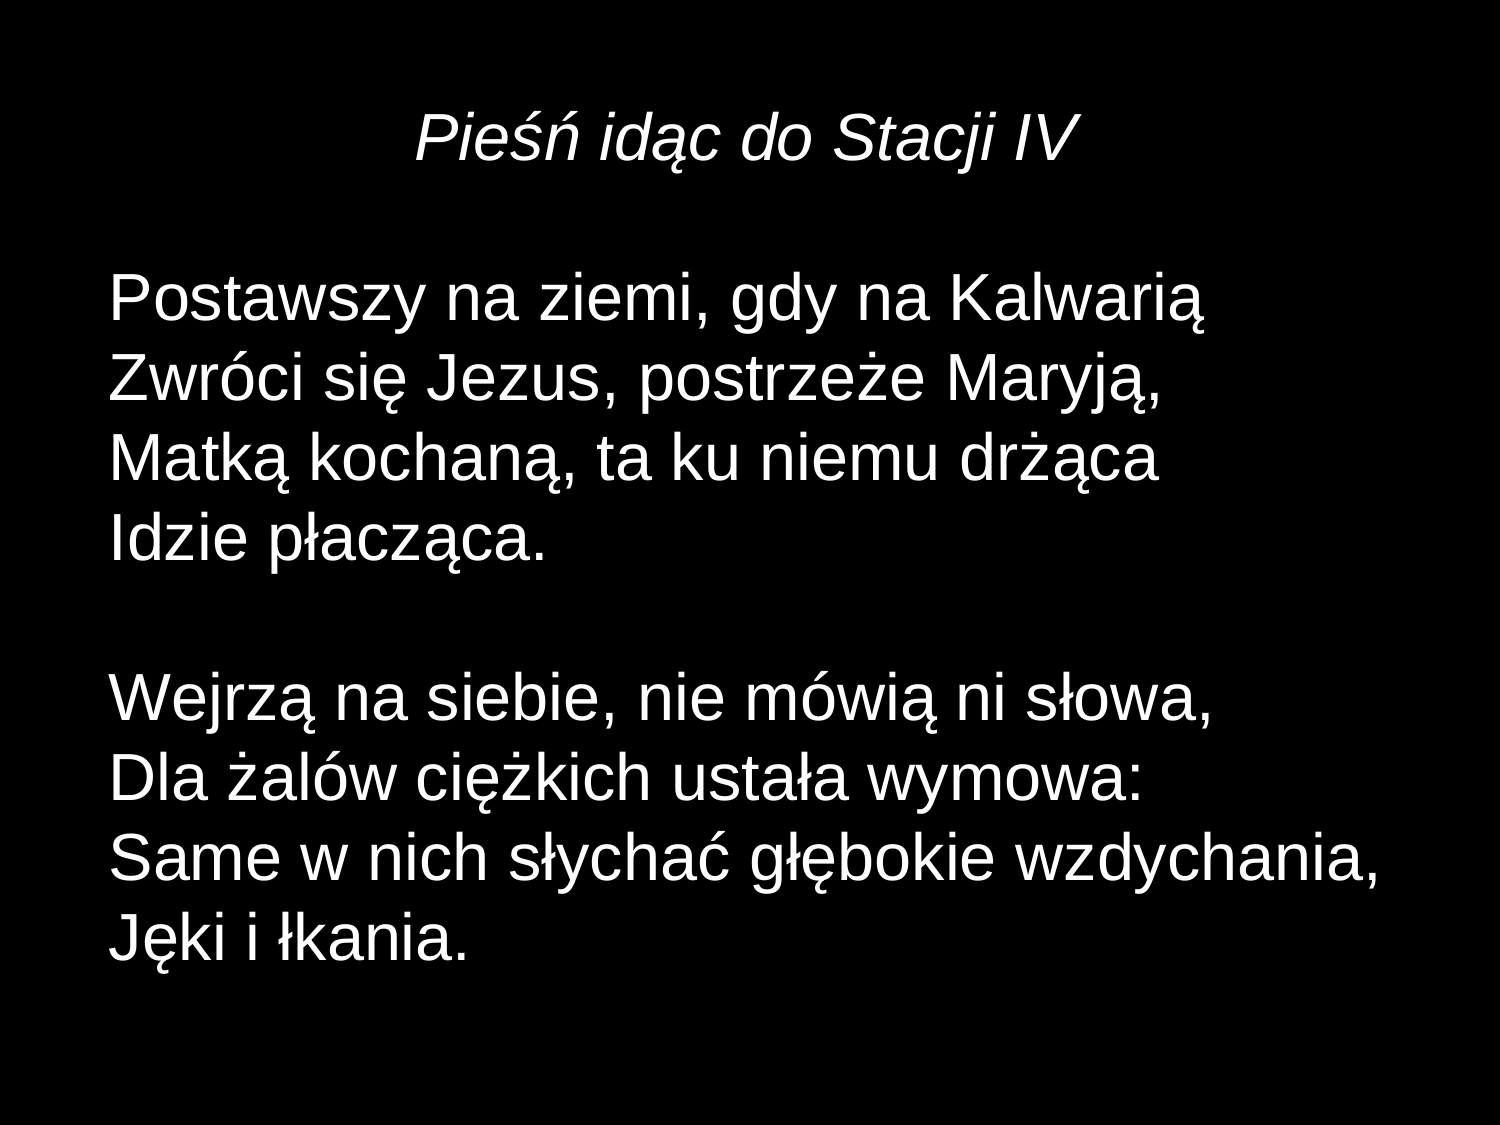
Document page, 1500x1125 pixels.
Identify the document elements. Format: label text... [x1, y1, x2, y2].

text_box Pieśń idąc do Stacji IV Postawszy na ziemi, gdy na Kalwarią Zwróci się Jezus, postrzeże Maryją, Matką kochaną, ta ku niemu drżąca Idzie płacząca. Wejrzą na siebie, nie mówią ni słowa, Dla żalów ciężkich ustała wymowa: Same w nich słychać głębokie wzdychania, Jęki i łkania. [93, 86, 1465, 982]
